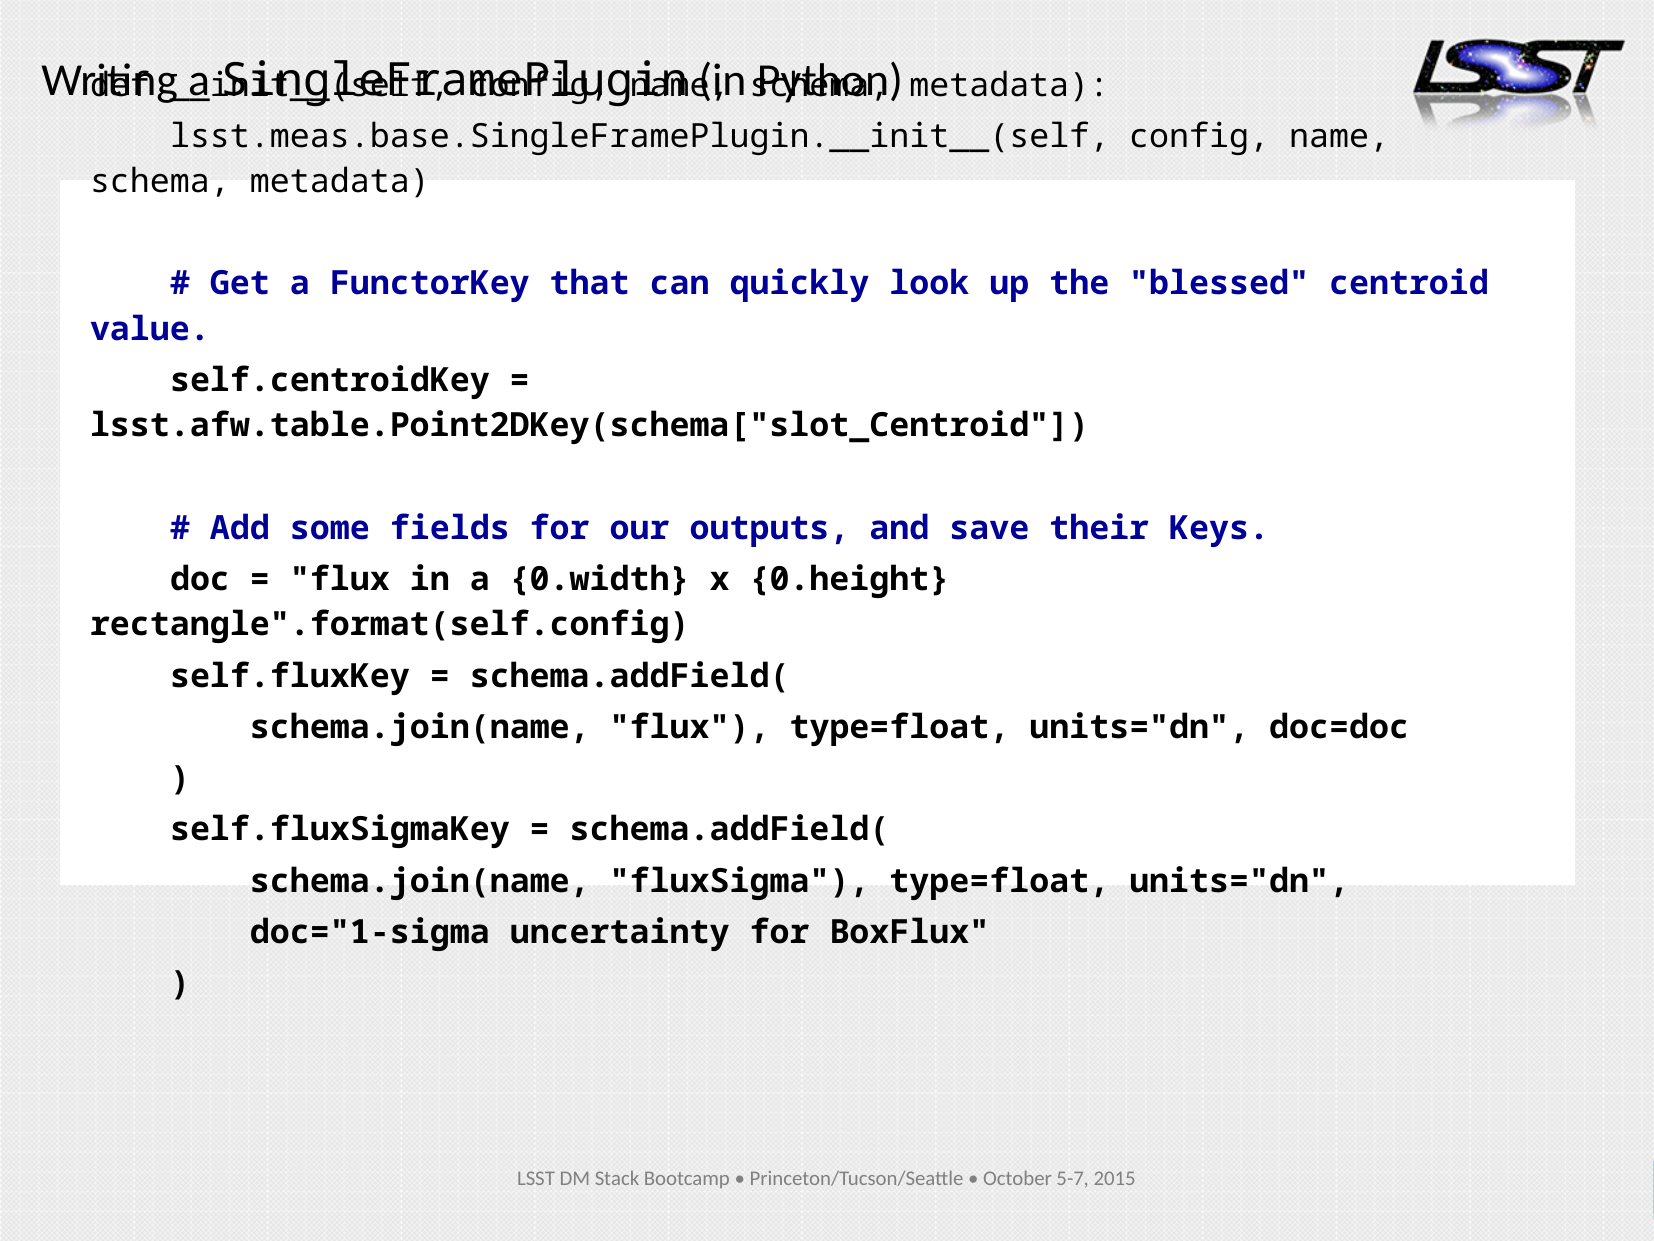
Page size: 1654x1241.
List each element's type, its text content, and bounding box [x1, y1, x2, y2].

title Writing a SingleFramePlugin (in Python) [41, 27, 1161, 129]
picture [0, 0, 1654, 1241]
list def __init__(self, config, name, schema, metadata): lsst.meas.base.SingleFramePlugin.__init__(self, config, name, schema, metadata) # Get a FunctorKey that can quickly look up the "blessed" centroid value. self.centroidKey = lsst.afw.table.Point2DKey(schema["slot_Centroid"]) # Add some fields for our outputs, and save their Keys. doc = "flux in a {0.width} x {0.height} rectangle".format(self.config) self.fluxKey = schema.addField( schema.join(name, "flux"), type=float, units="dn", doc=doc ) self.fluxSigmaKey = schema.addField( schema.join(name, "fluxSigma"), type=float, units="dn", doc="1-sigma uncertainty for BoxFlux" ) [60, 180, 1576, 886]
